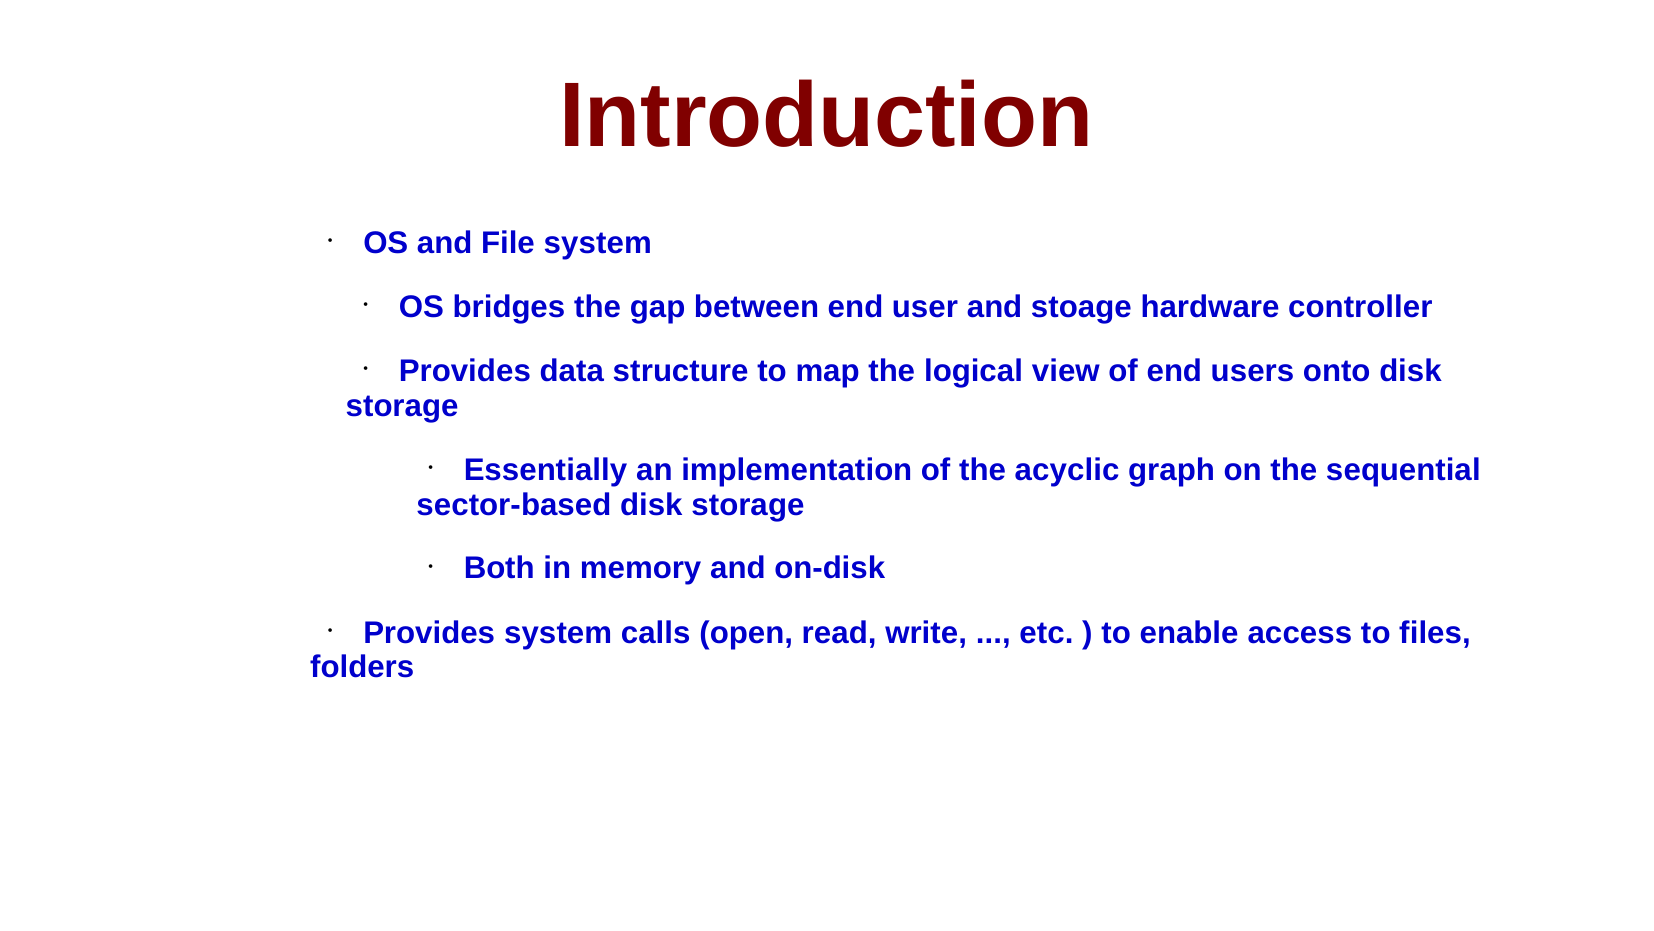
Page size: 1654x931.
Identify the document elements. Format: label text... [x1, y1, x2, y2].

list OS and File system OS bridges the gap between end user and stoage hardware controller Provides data structure to map the logical view of end users onto disk storage Essentially an implementation of the acyclic graph on the sequential sector-based disk storage Both in memory and on-disk Provides system calls (open, read, write, ..., etc. ) to enable access to files, folders [82, 217, 1571, 757]
title Introduction [82, 37, 1571, 193]
